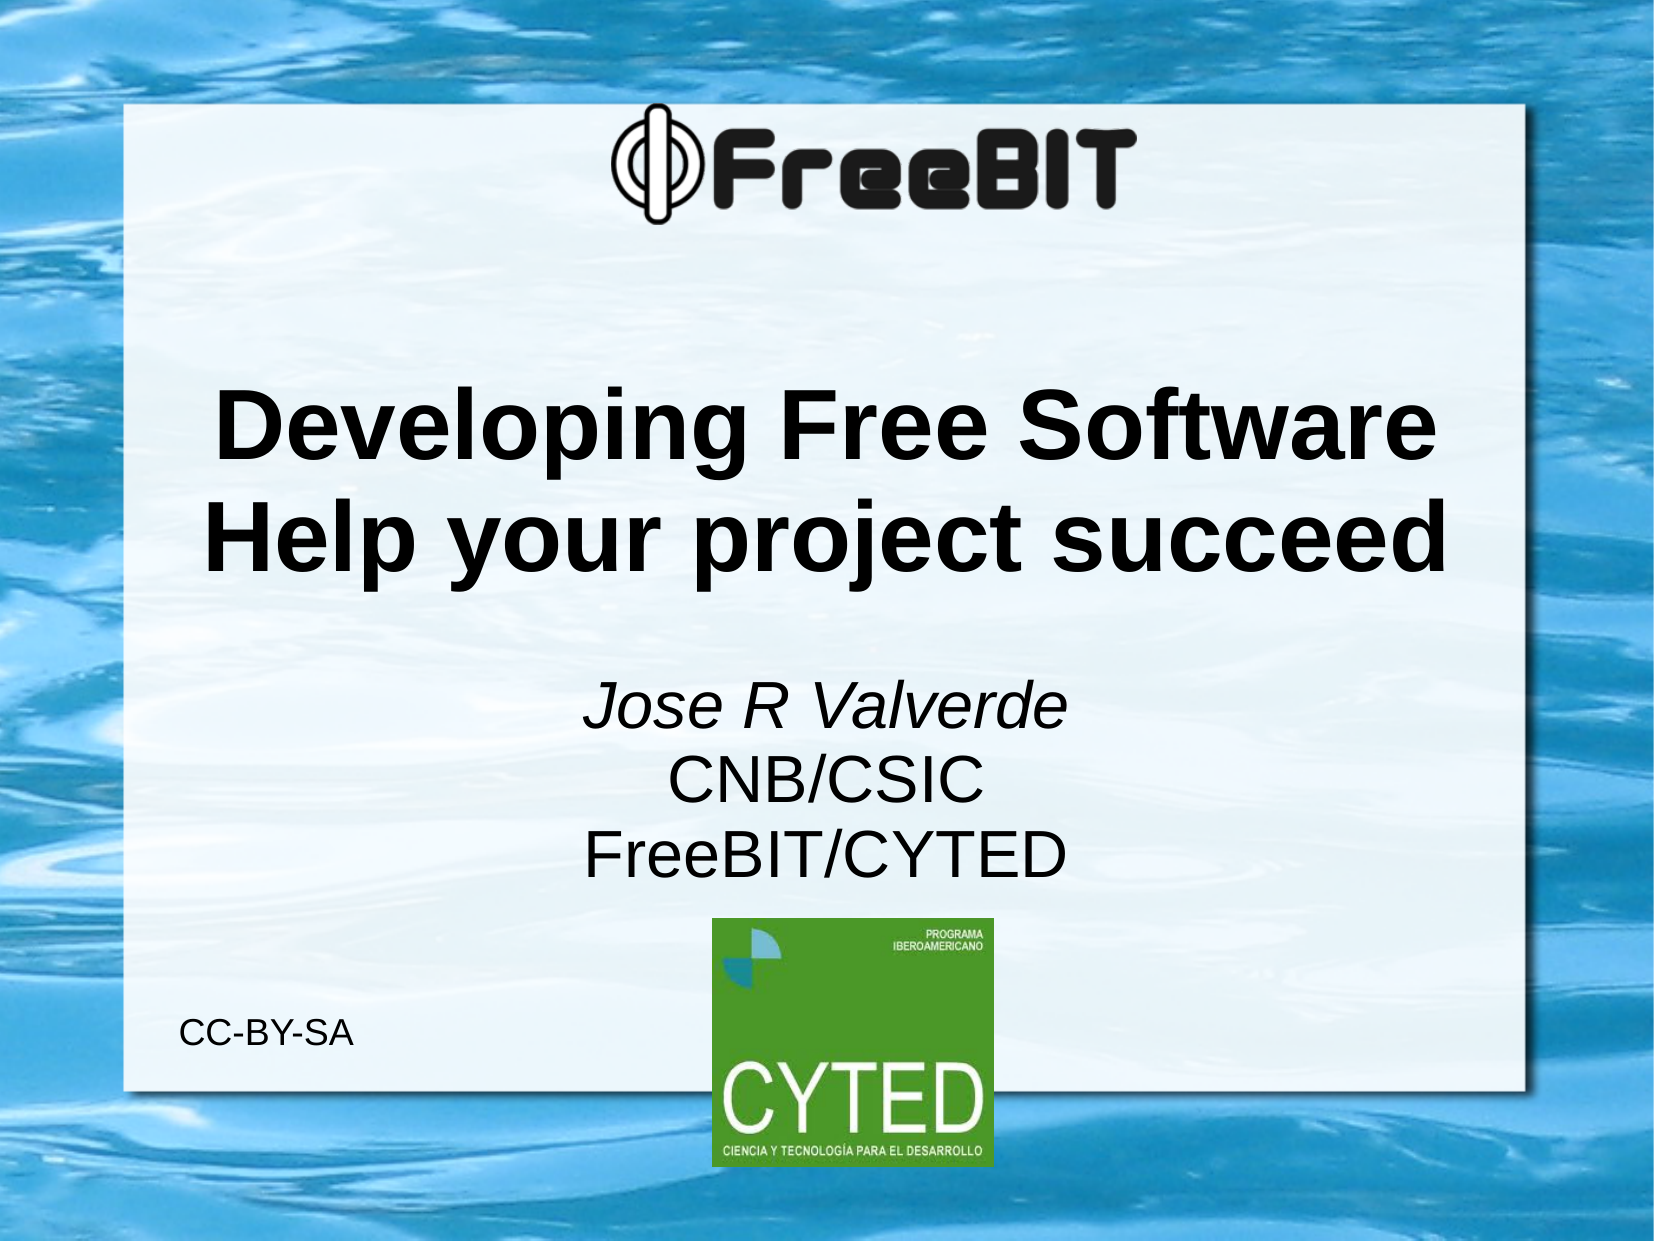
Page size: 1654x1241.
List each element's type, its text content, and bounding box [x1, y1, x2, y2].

text_box CC-BY-SA [163, 1004, 370, 1062]
picture [0, 0, 1654, 1241]
subtitle Developing Free Software Help your project succeed Jose R Valverde CNB/CSIC FreeBIT/CYTED [147, 118, 1506, 1144]
